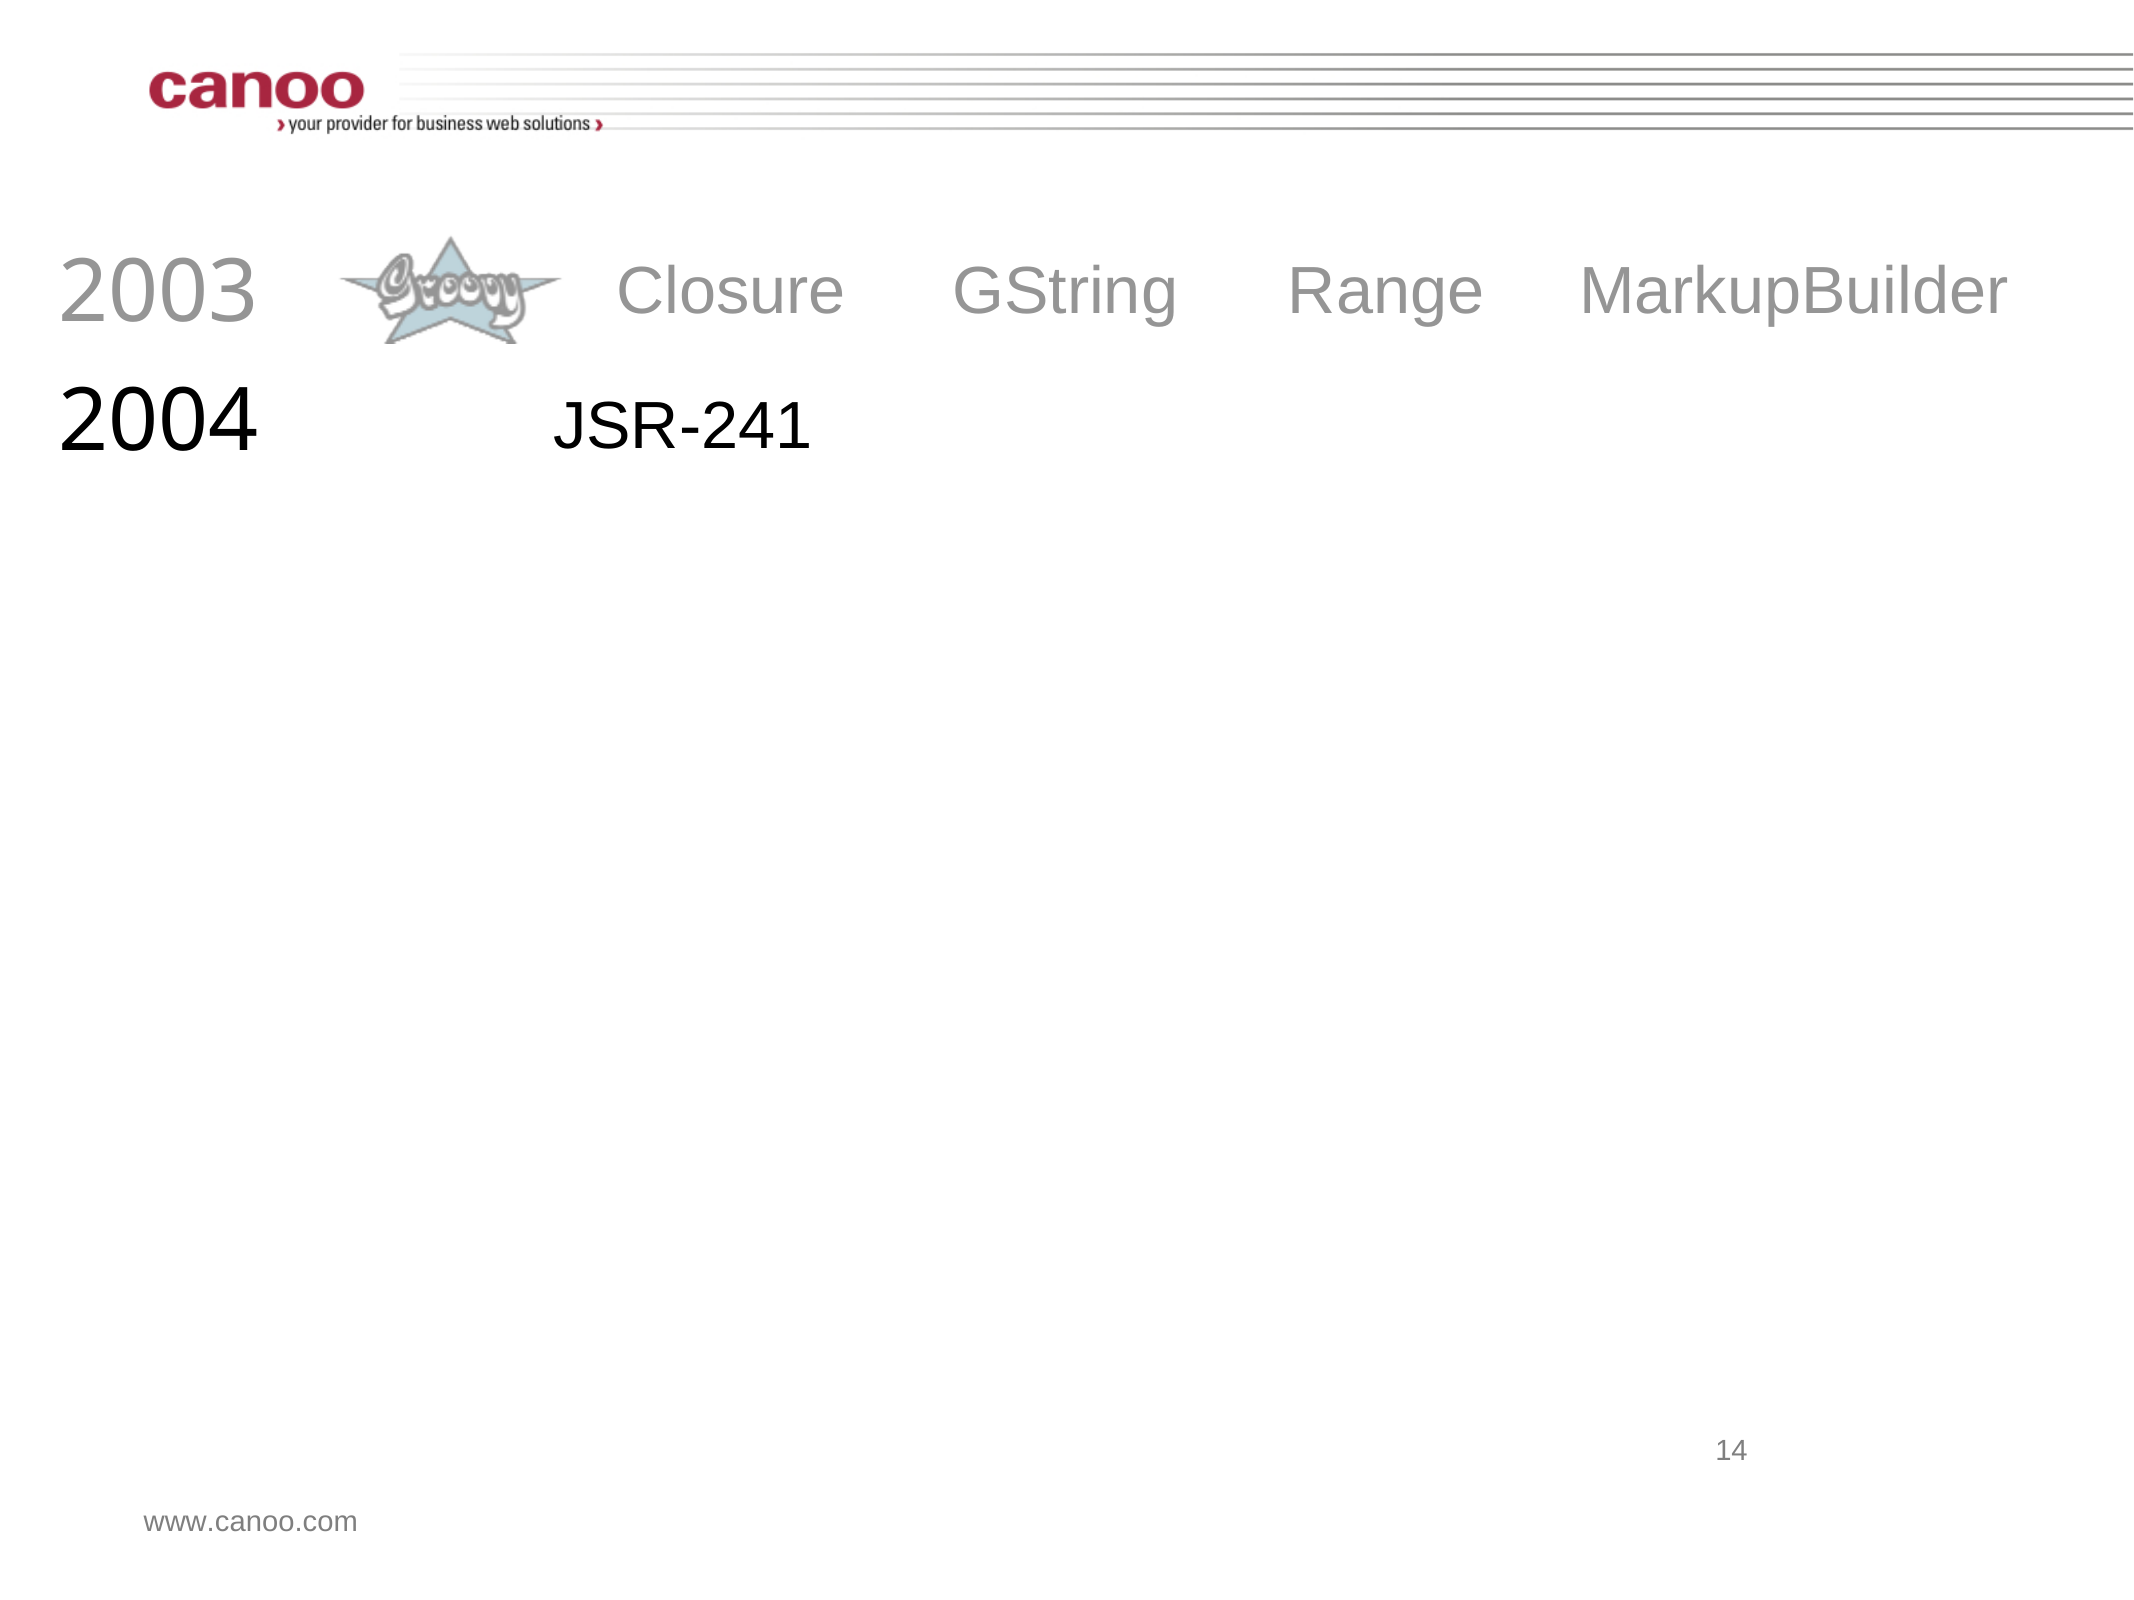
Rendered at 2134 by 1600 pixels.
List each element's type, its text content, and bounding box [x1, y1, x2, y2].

text_box <number> [1705, 1423, 1758, 1474]
picture [37, 224, 2101, 376]
text_box JSR-241 [538, 376, 829, 470]
text_box 2004 [43, 376, 297, 476]
picture [0, 21, 2134, 188]
